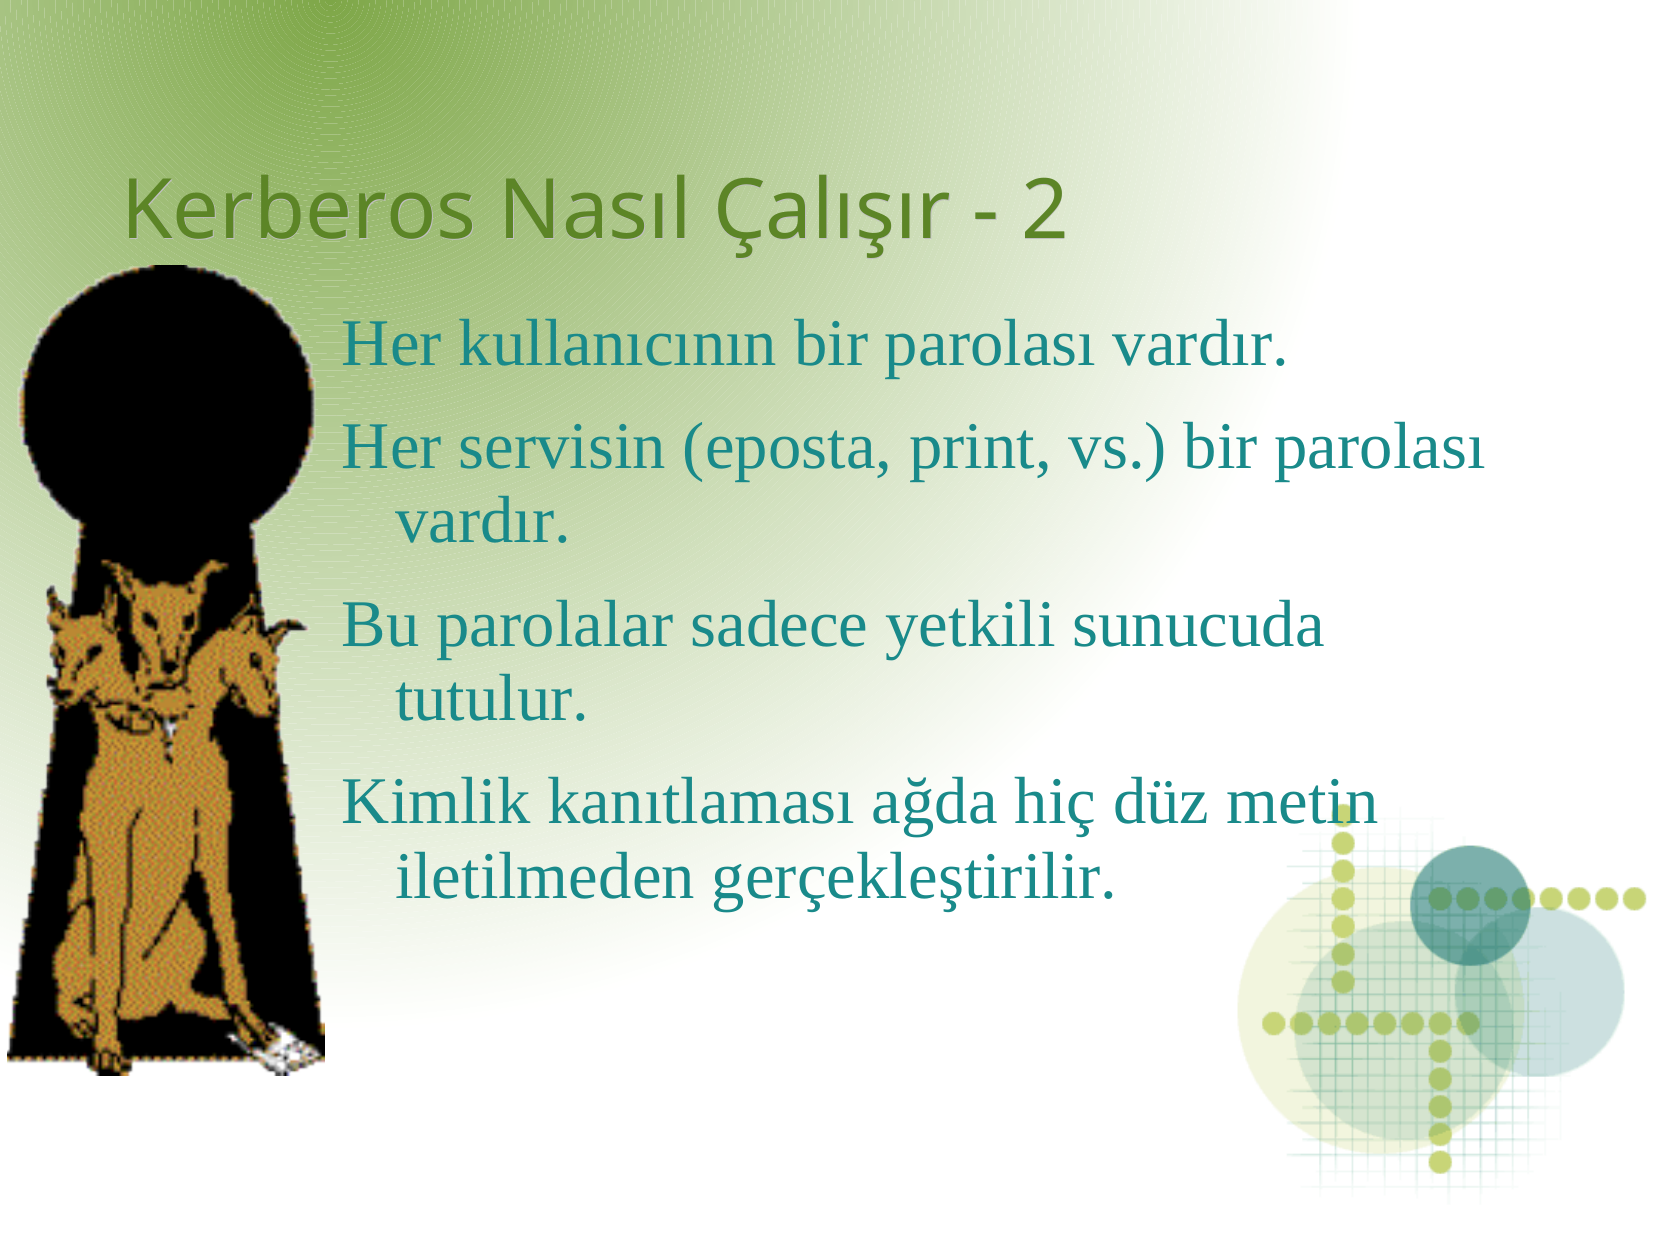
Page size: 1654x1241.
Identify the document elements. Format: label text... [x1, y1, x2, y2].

title Kerberos Nasıl Çalışır - 2 [121, 102, 1534, 305]
picture [1224, 792, 1654, 1211]
picture [7, 265, 325, 1076]
list Her kullanıcının bir parolası vardır. Her servisin (eposta, print, vs.) bir parolası vardır. Bu parolalar sadece yetkili sunucuda tutulur. Kimlik kanıtlaması ağda hiç düz metin iletilmeden gerçekleştirilir. [324, 305, 1534, 1095]
